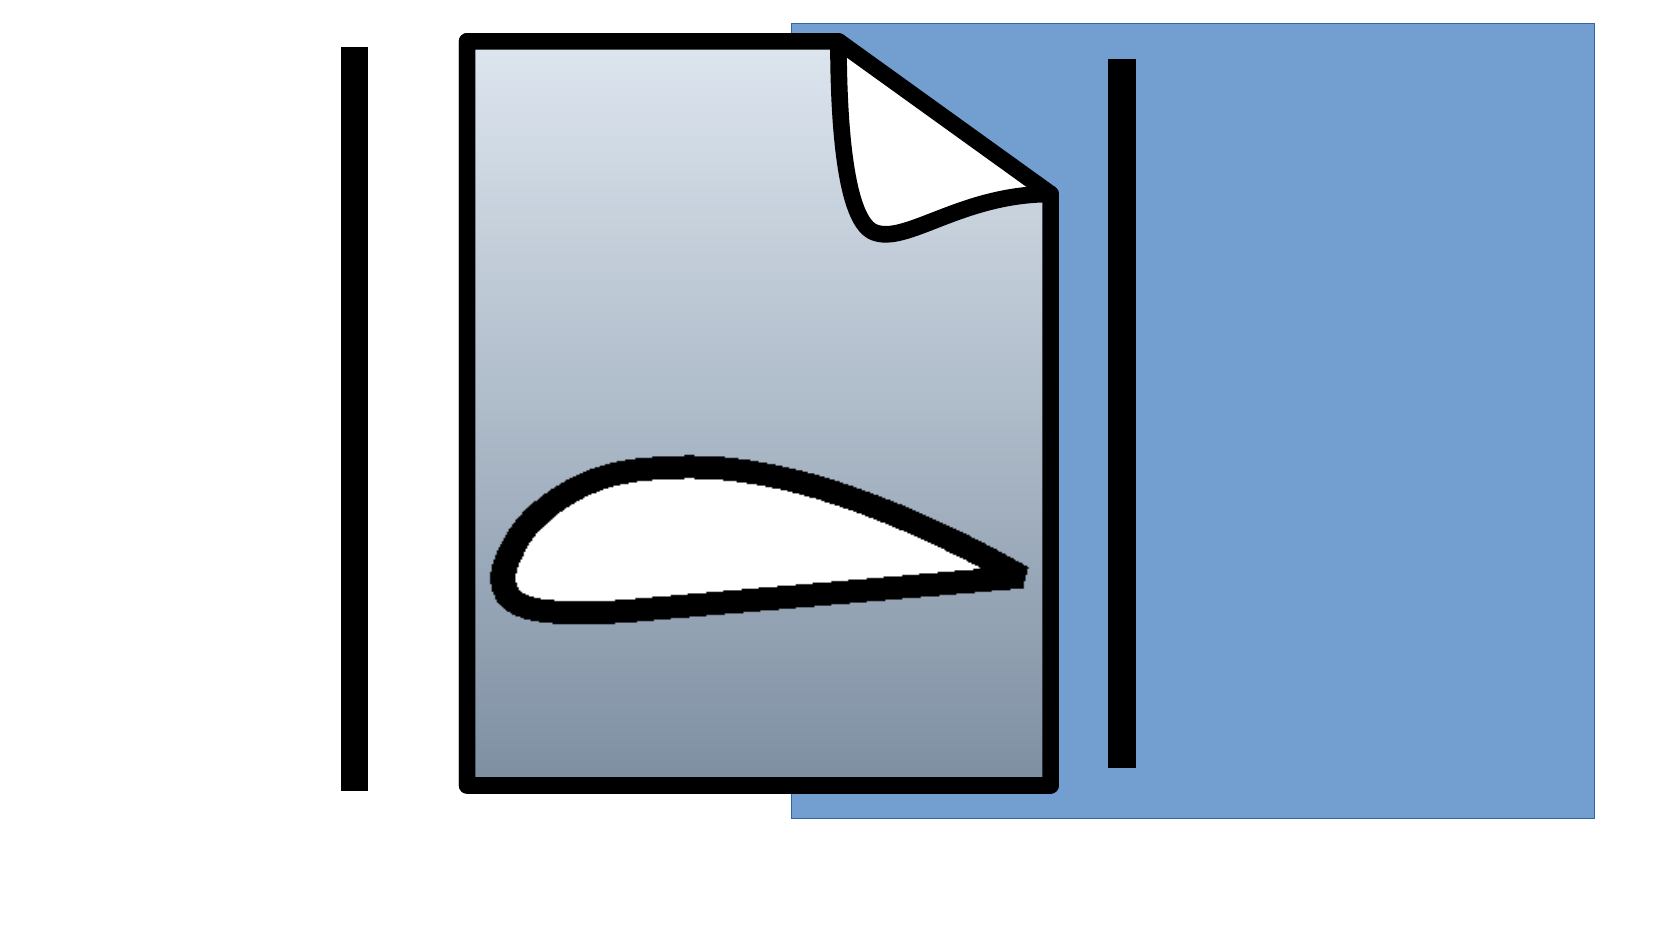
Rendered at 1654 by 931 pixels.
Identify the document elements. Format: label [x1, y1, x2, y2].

picture [460, 432, 1058, 646]
text_box [467, 23, 1595, 819]
